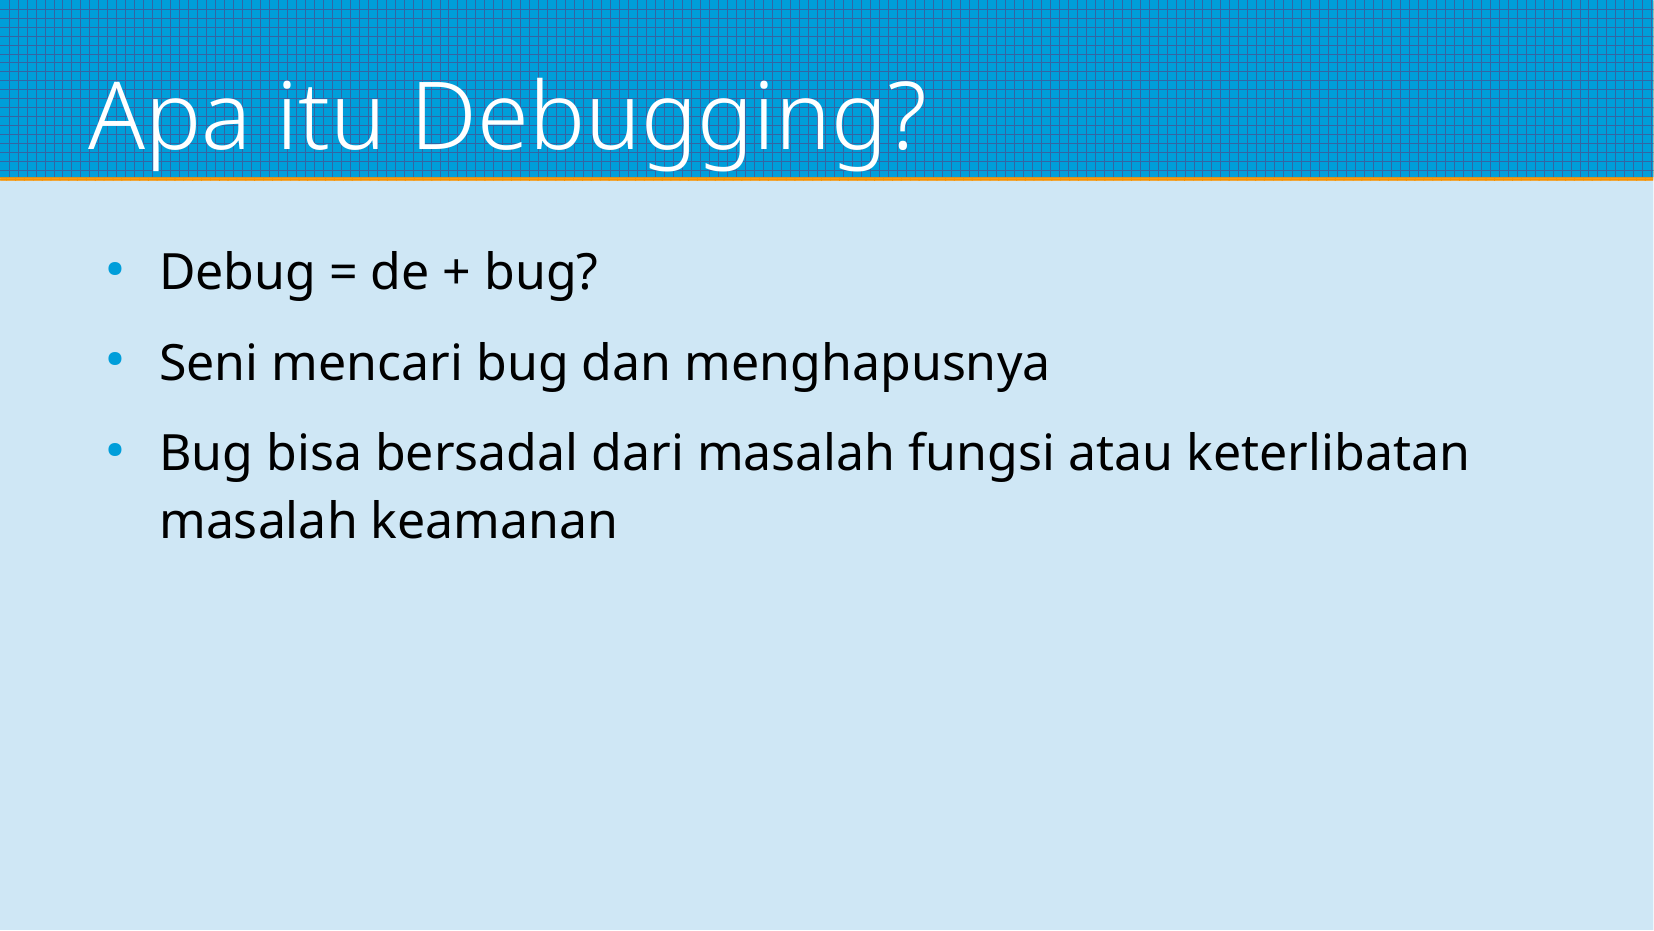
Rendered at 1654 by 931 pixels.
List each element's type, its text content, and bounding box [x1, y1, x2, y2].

title Apa itu Debugging? [88, 14, 1565, 178]
list Debug = de + bug? Seni mencari bug dan menghapusnya Bug bisa bersadal dari masalah fungsi atau keterlibatan masalah keamanan [88, 236, 1565, 813]
